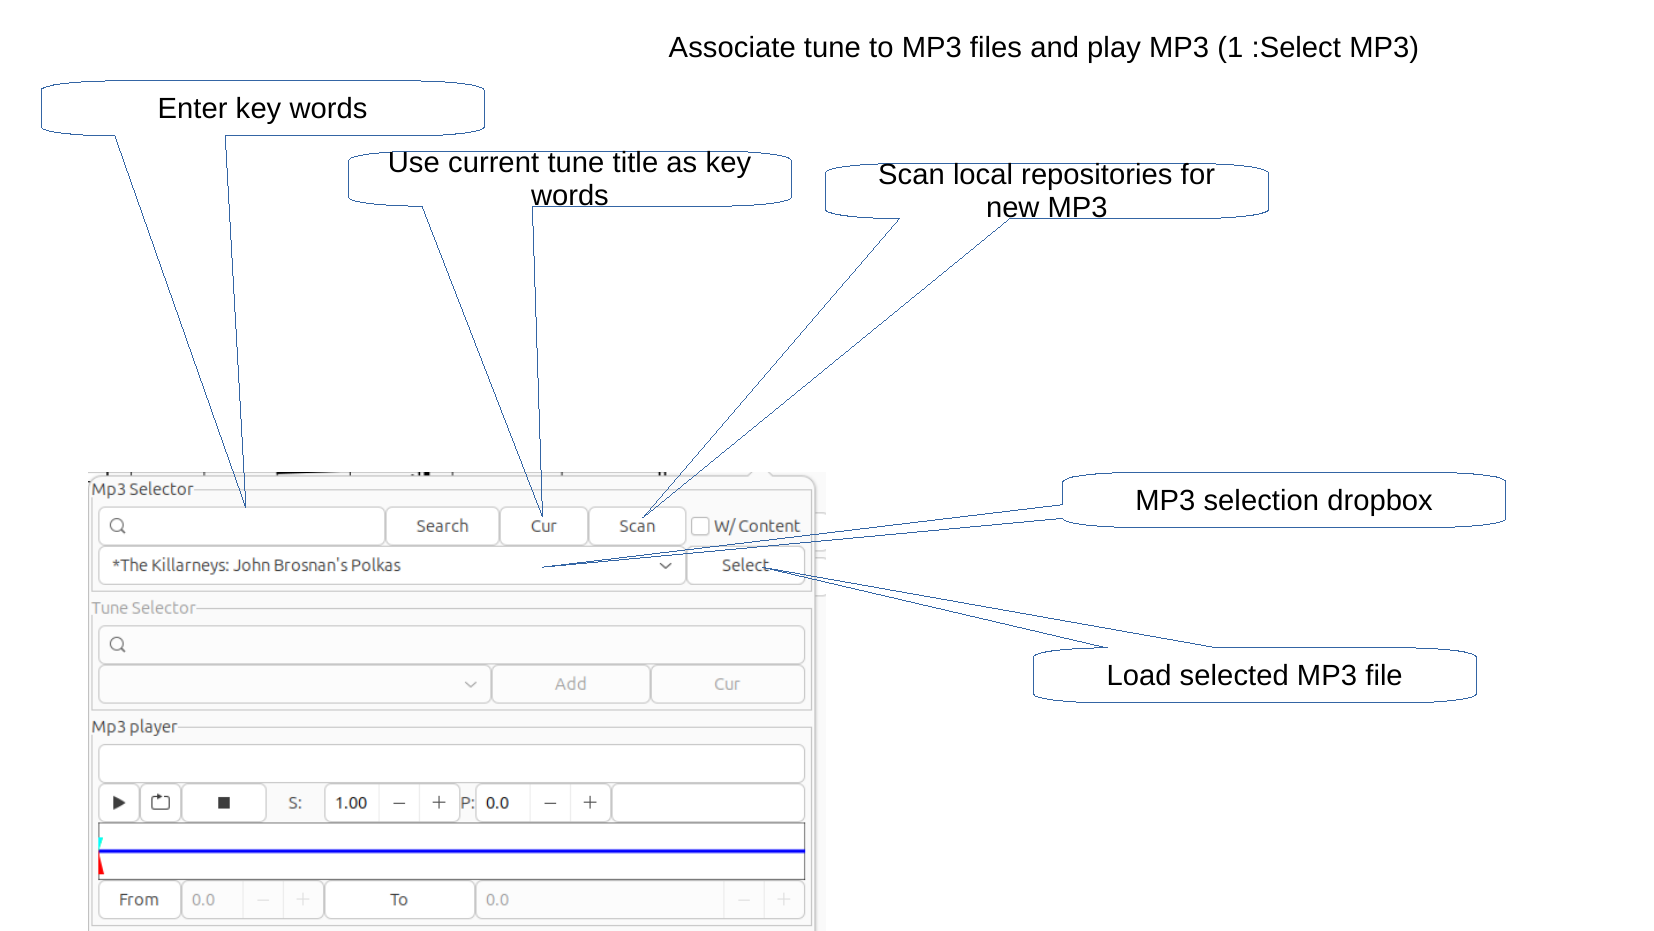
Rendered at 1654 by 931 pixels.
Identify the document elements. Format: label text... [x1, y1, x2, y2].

text_box Use current tune title as key words [348, 151, 792, 517]
text_box Associate tune to MP3 files and play MP3 (1 :Select MP3) [654, 24, 1433, 72]
text_box MP3 selection dropbox [542, 472, 1506, 568]
picture [88, 472, 826, 931]
text_box Scan local repositories for new MP3 [642, 163, 1269, 518]
text_box Enter key words [41, 80, 485, 508]
text_box Load selected MP3 file [762, 567, 1477, 703]
